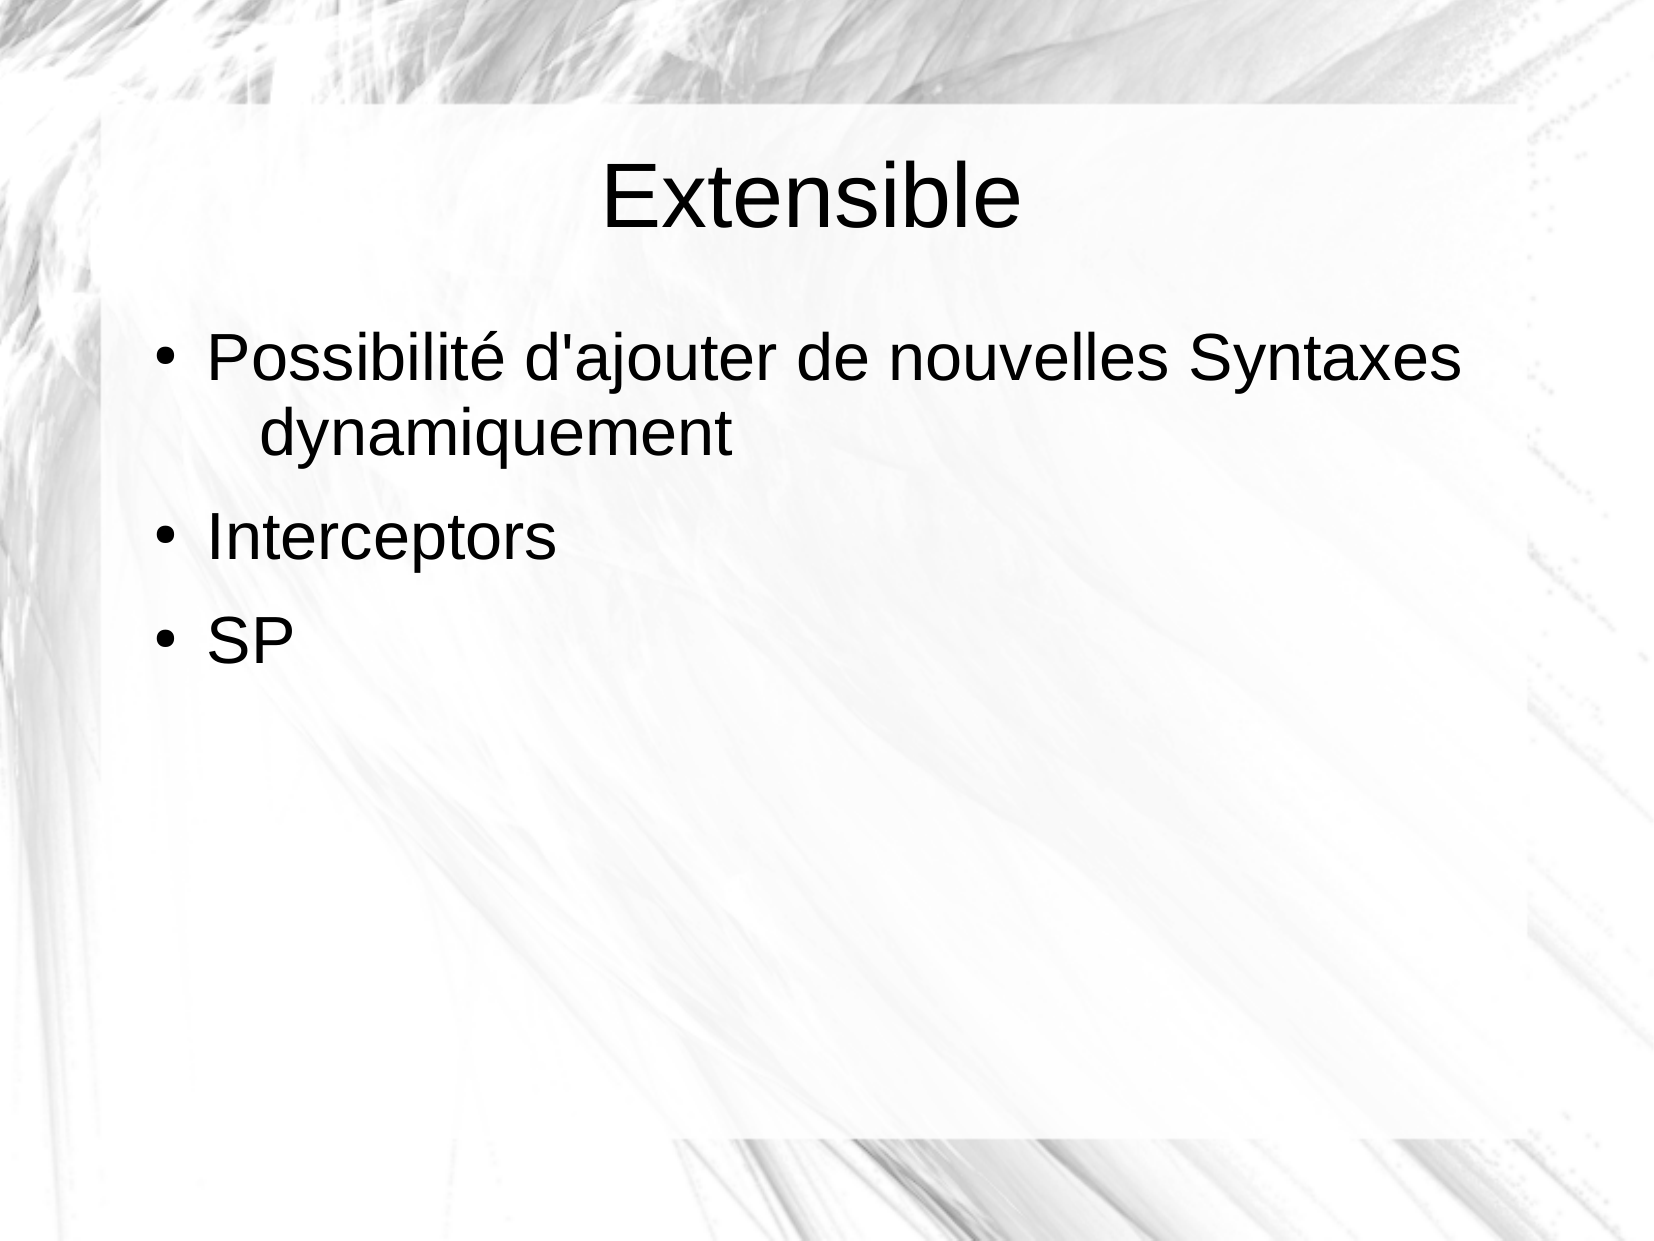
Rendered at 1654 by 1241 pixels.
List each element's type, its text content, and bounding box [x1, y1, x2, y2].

picture [0, 0, 1654, 1241]
title Extensible [118, 119, 1506, 273]
list Possibilité d'ajouter de nouvelles Syntaxes dynamiquement Interceptors SP [118, 319, 1571, 931]
